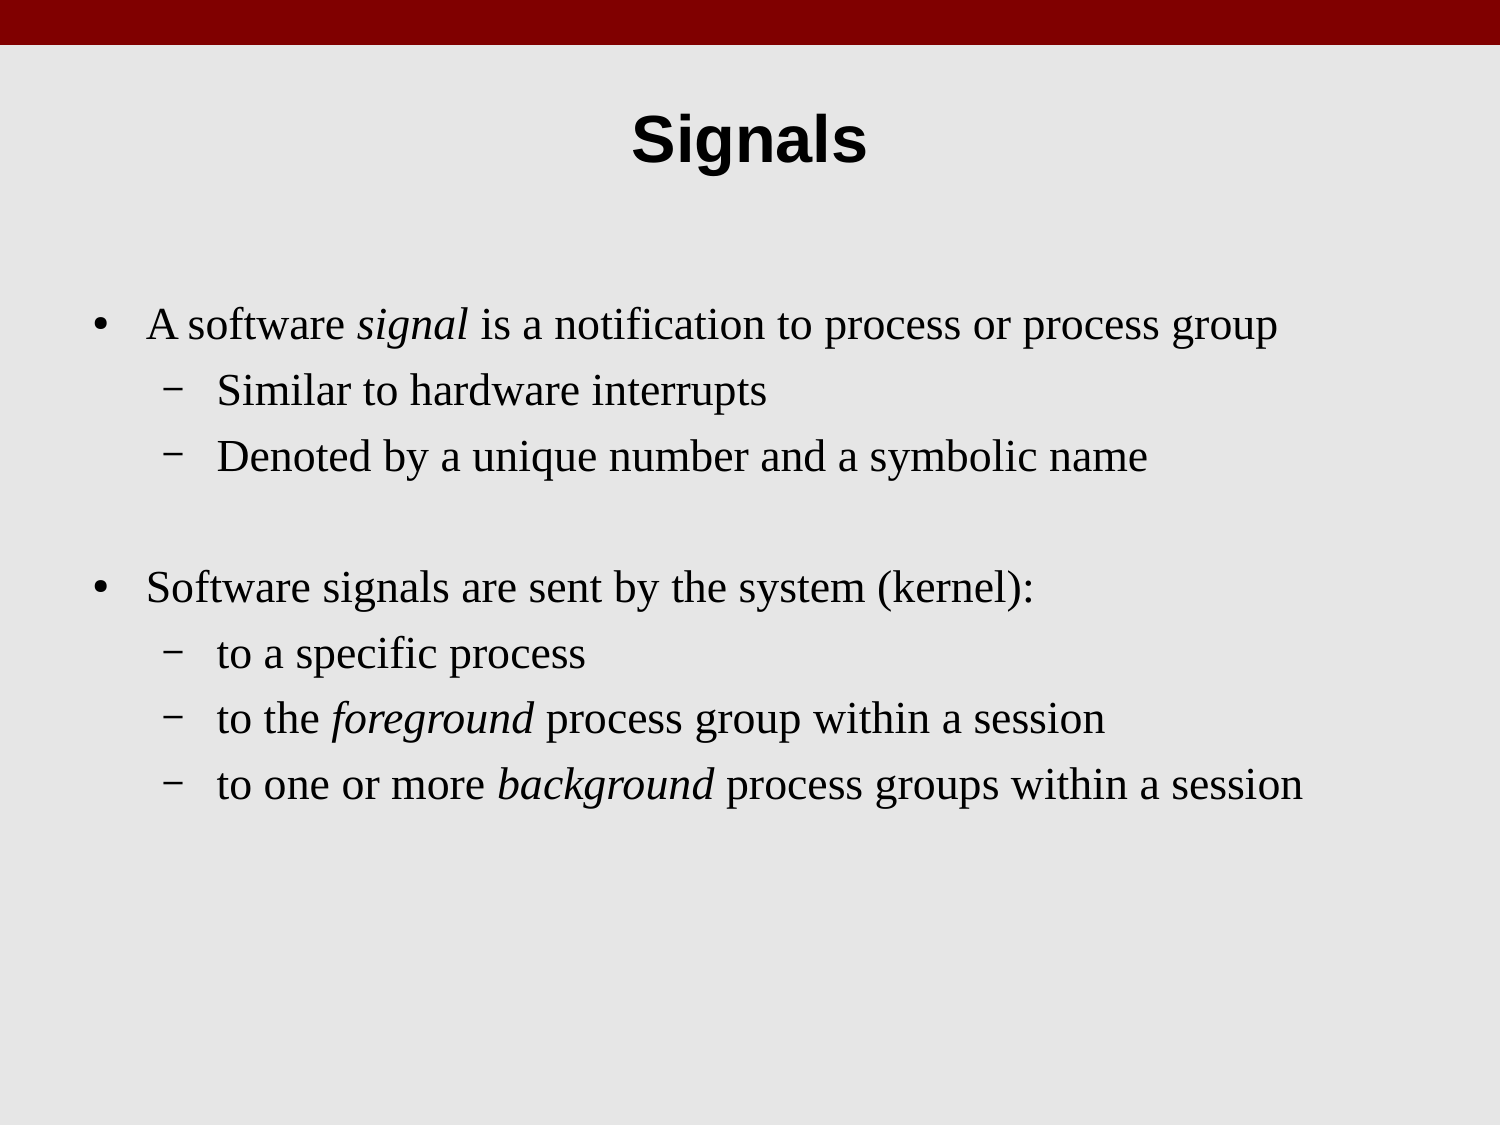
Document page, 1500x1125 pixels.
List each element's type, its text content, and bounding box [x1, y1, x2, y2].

title Signals [75, 45, 1425, 233]
list A software signal is a notification to process or process group Similar to hardware interrupts Denoted by a unique number and a symbolic name Software signals are sent by the system (kernel): to a specific process to the foreground process group within a session to one or more background process groups within a session [75, 233, 1425, 1096]
